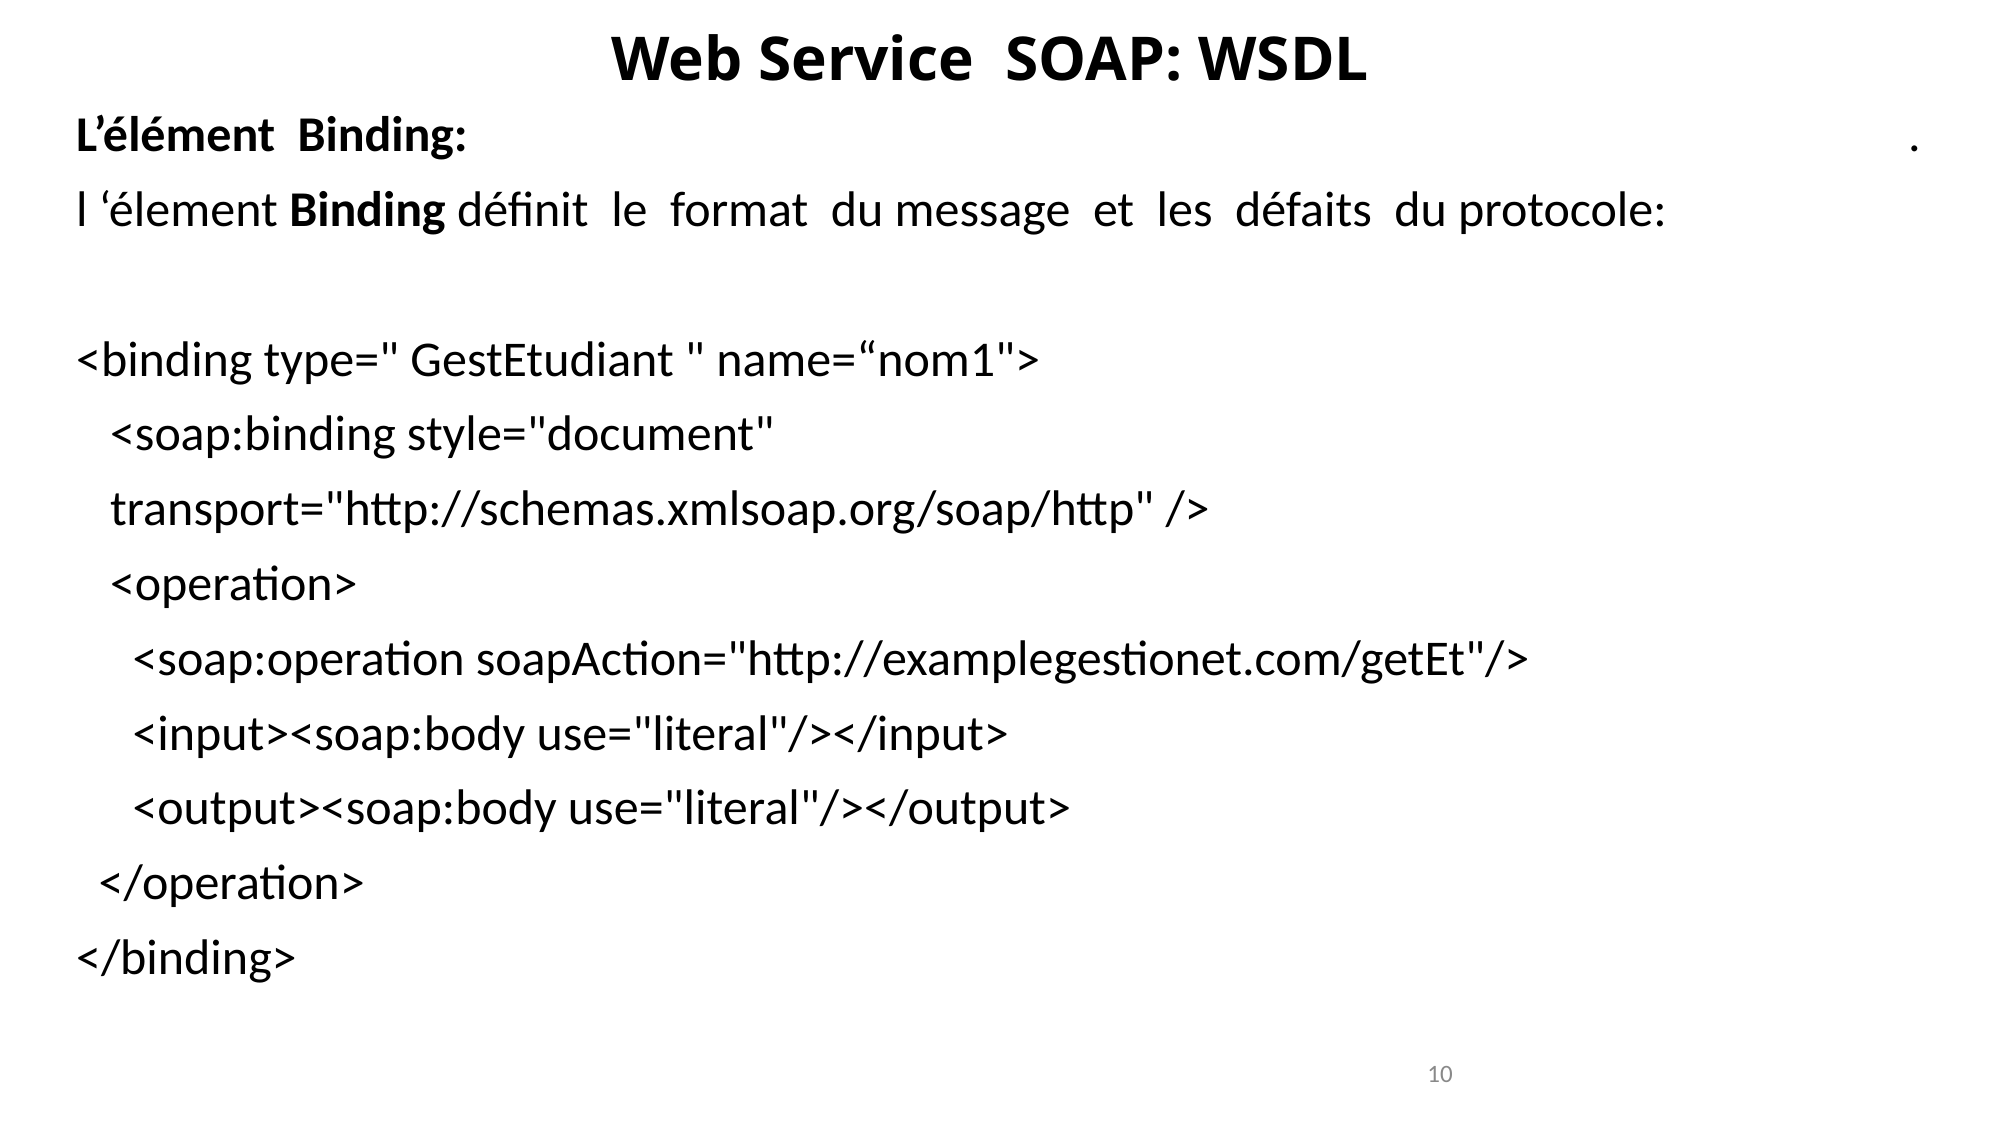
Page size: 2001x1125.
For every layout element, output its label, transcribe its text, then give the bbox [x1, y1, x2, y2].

subtitle L’élément Binding: . l ‘élement Binding définit le format du message et les défaits du protocole: <binding type=" GestEtudiant " name=“nom1"> <soap:binding style="document" transport="http://schemas.xmlsoap.org/soap/http" /> <operation> <soap:operation soapAction="http://examplegestionet.com/getEt"/> <input><soap:body use="literal"/></input> <output><soap:body use="literal"/></output> </operation> </binding> [49, 100, 1948, 1043]
title Web Service SOAP: WSDL [49, 14, 1948, 100]
text_box [1412, 1042, 1863, 1103]
